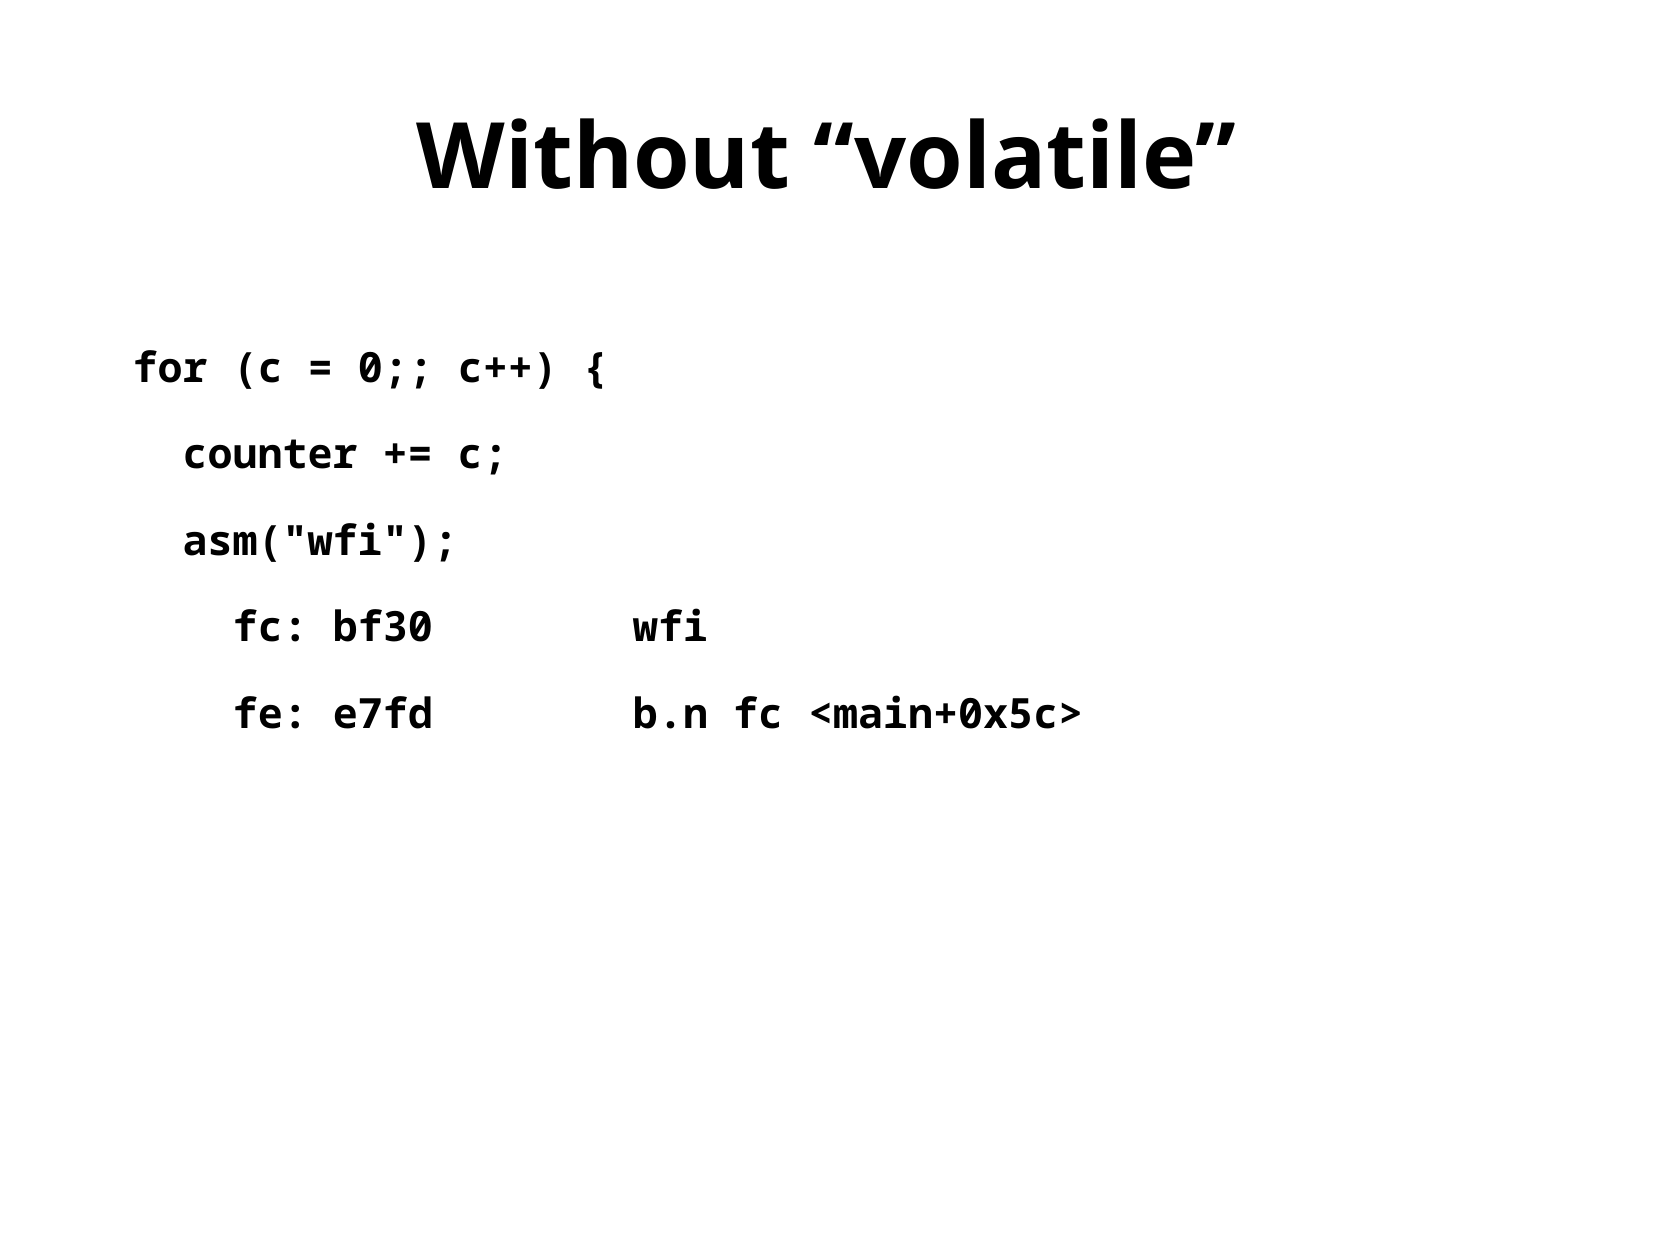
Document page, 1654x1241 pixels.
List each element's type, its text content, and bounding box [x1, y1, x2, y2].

title Without “volatile” [82, 49, 1571, 257]
list for (c = 0;; c++) { counter += c; asm("wfi"); fc: bf30 wfi fe: e7fd b.n fc <main+0x5c> [82, 337, 1571, 1109]
